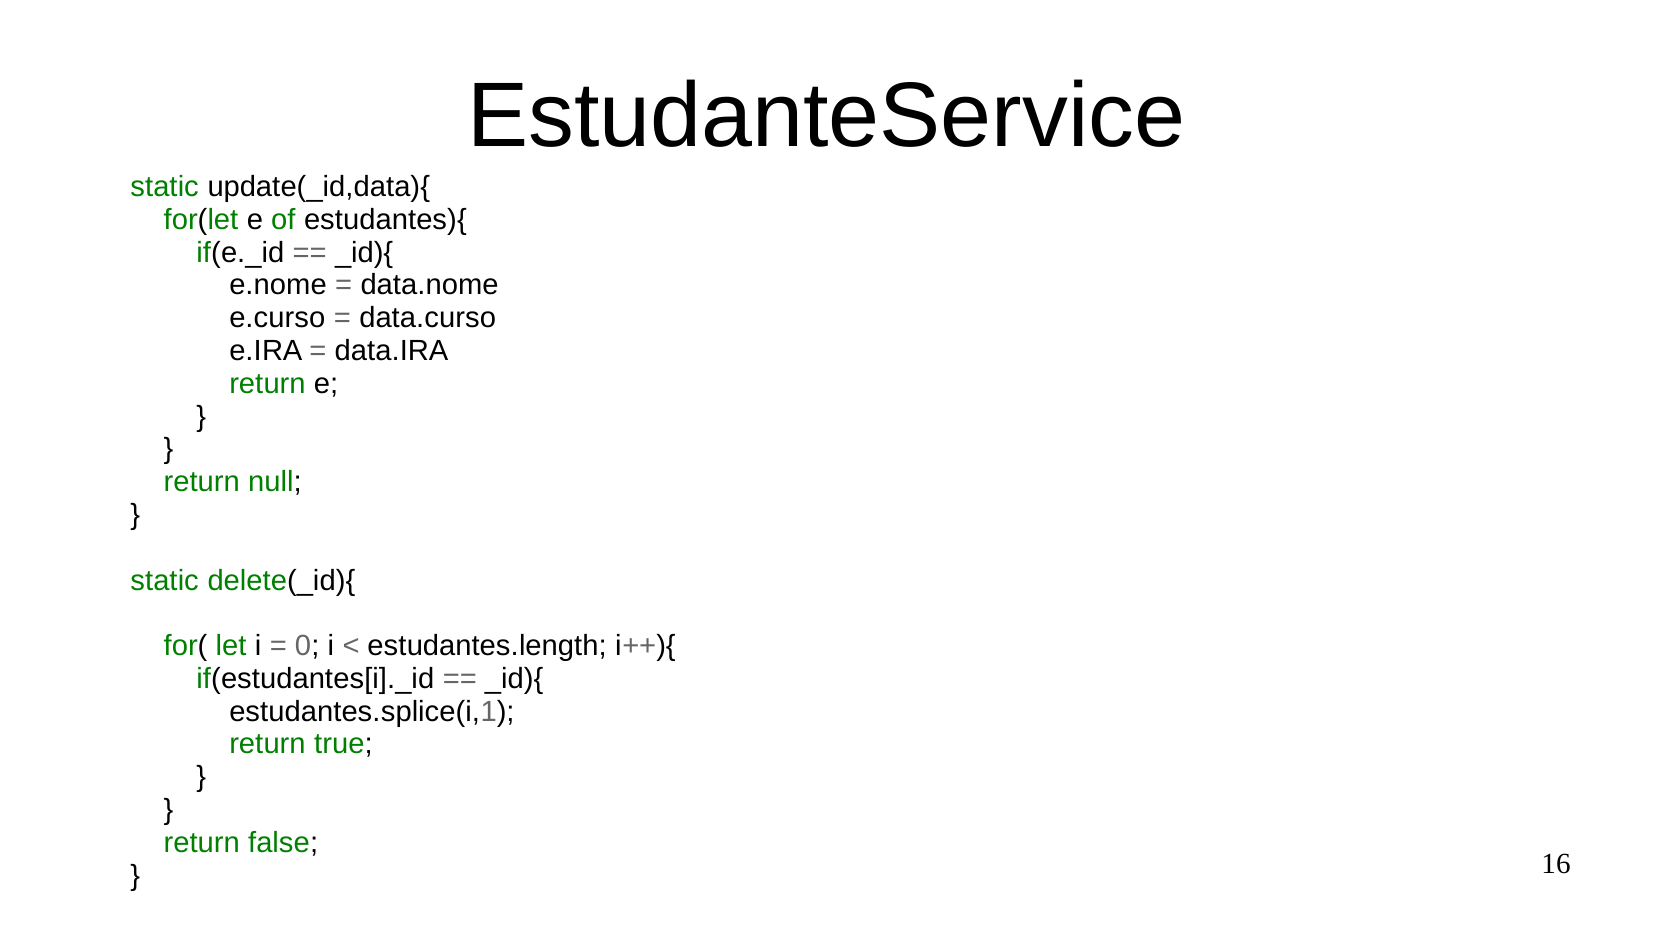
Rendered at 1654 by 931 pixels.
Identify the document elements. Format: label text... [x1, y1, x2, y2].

title EstudanteService [82, 37, 1571, 193]
text_box static update(_id,data){ for(let e of estudantes){ if(e._id == _id){ e.nome = data.nome e.curso = data.curso e.IRA = data.IRA return e; } } return null; } static delete(_id){ for( let i = 0; i < estudantes.length; i++){ if(estudantes[i]._id == _id){ estudantes.splice(i,1); return true; } } return false; } [82, 162, 1078, 899]
